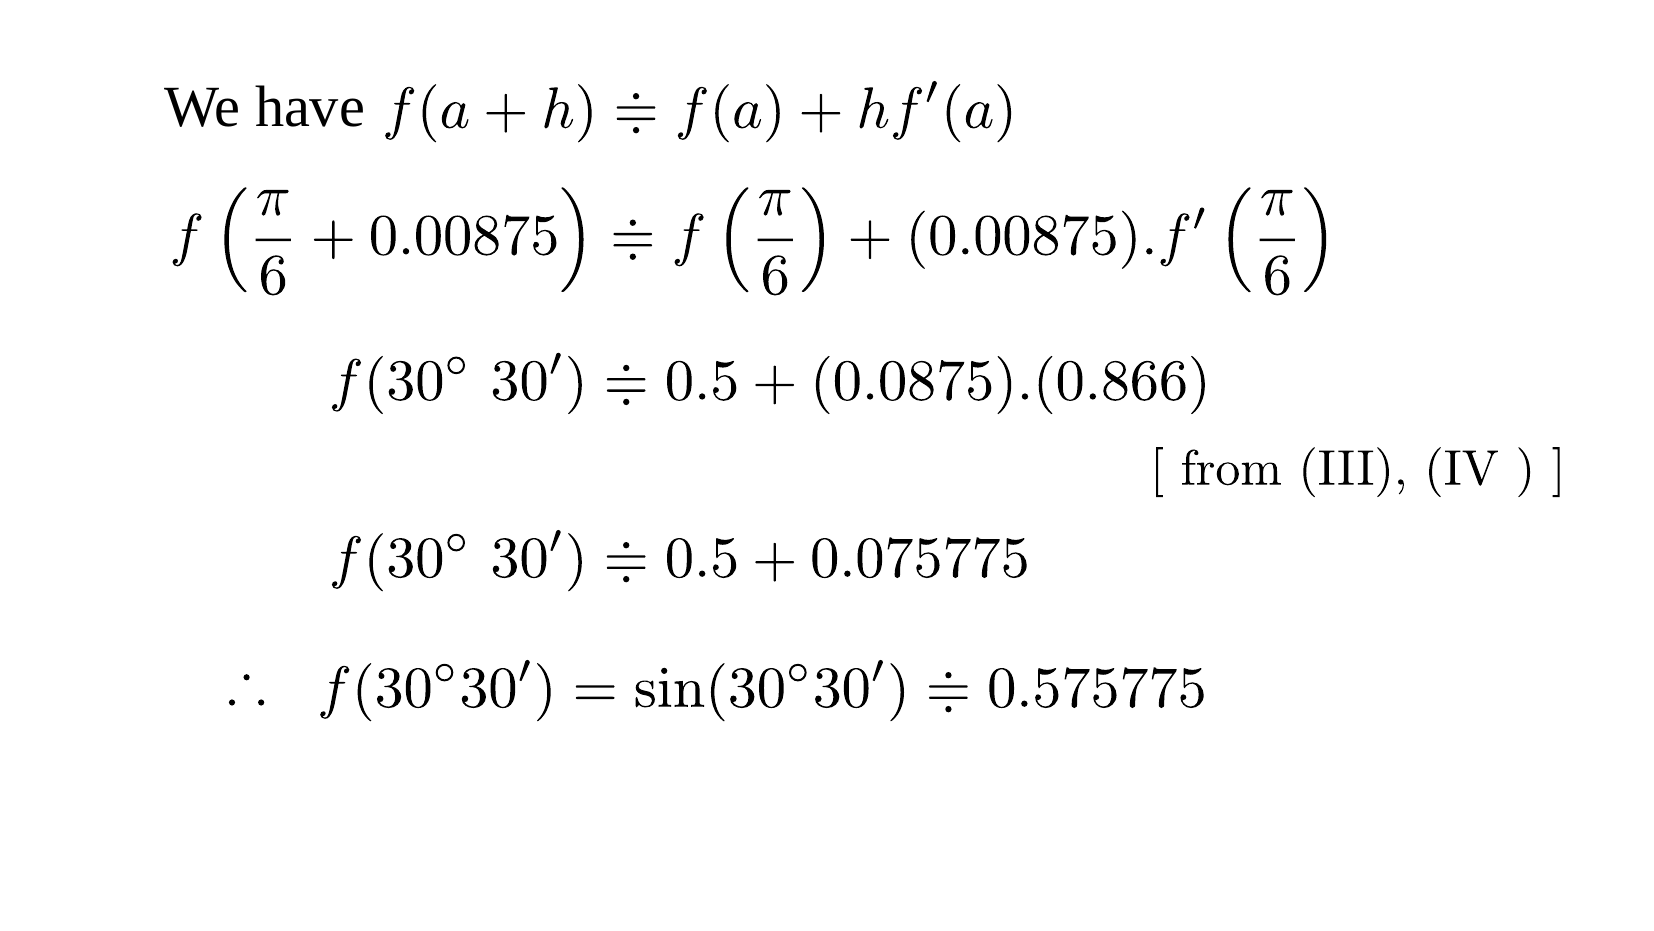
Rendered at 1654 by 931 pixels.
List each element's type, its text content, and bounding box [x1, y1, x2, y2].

text_box [172, 187, 1327, 296]
text_box [1152, 447, 1560, 498]
text_box [228, 674, 265, 706]
text_box [385, 80, 1012, 143]
text_box [331, 529, 1027, 592]
text_box [320, 659, 1204, 722]
title We have [47, 37, 1607, 898]
text_box [331, 352, 1205, 415]
